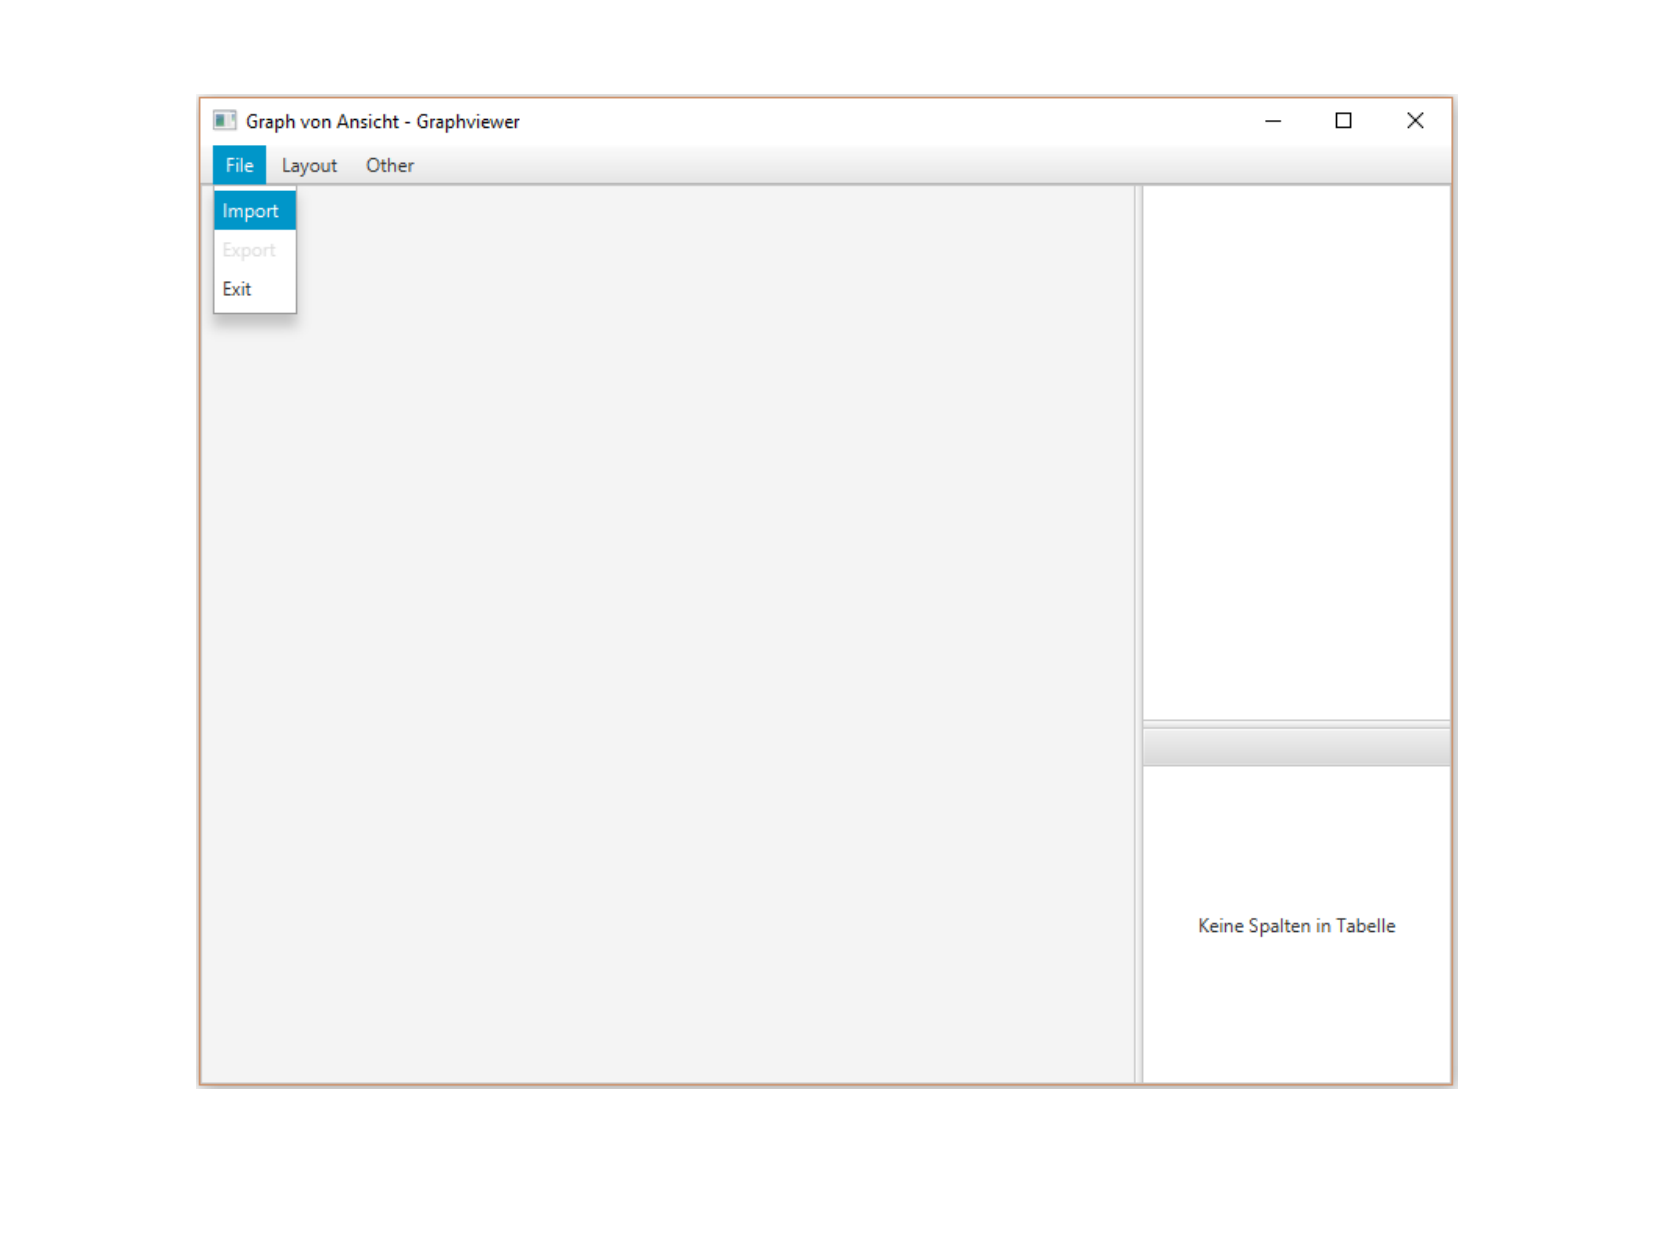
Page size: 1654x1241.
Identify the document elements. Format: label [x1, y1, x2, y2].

picture [196, 94, 1458, 1089]
